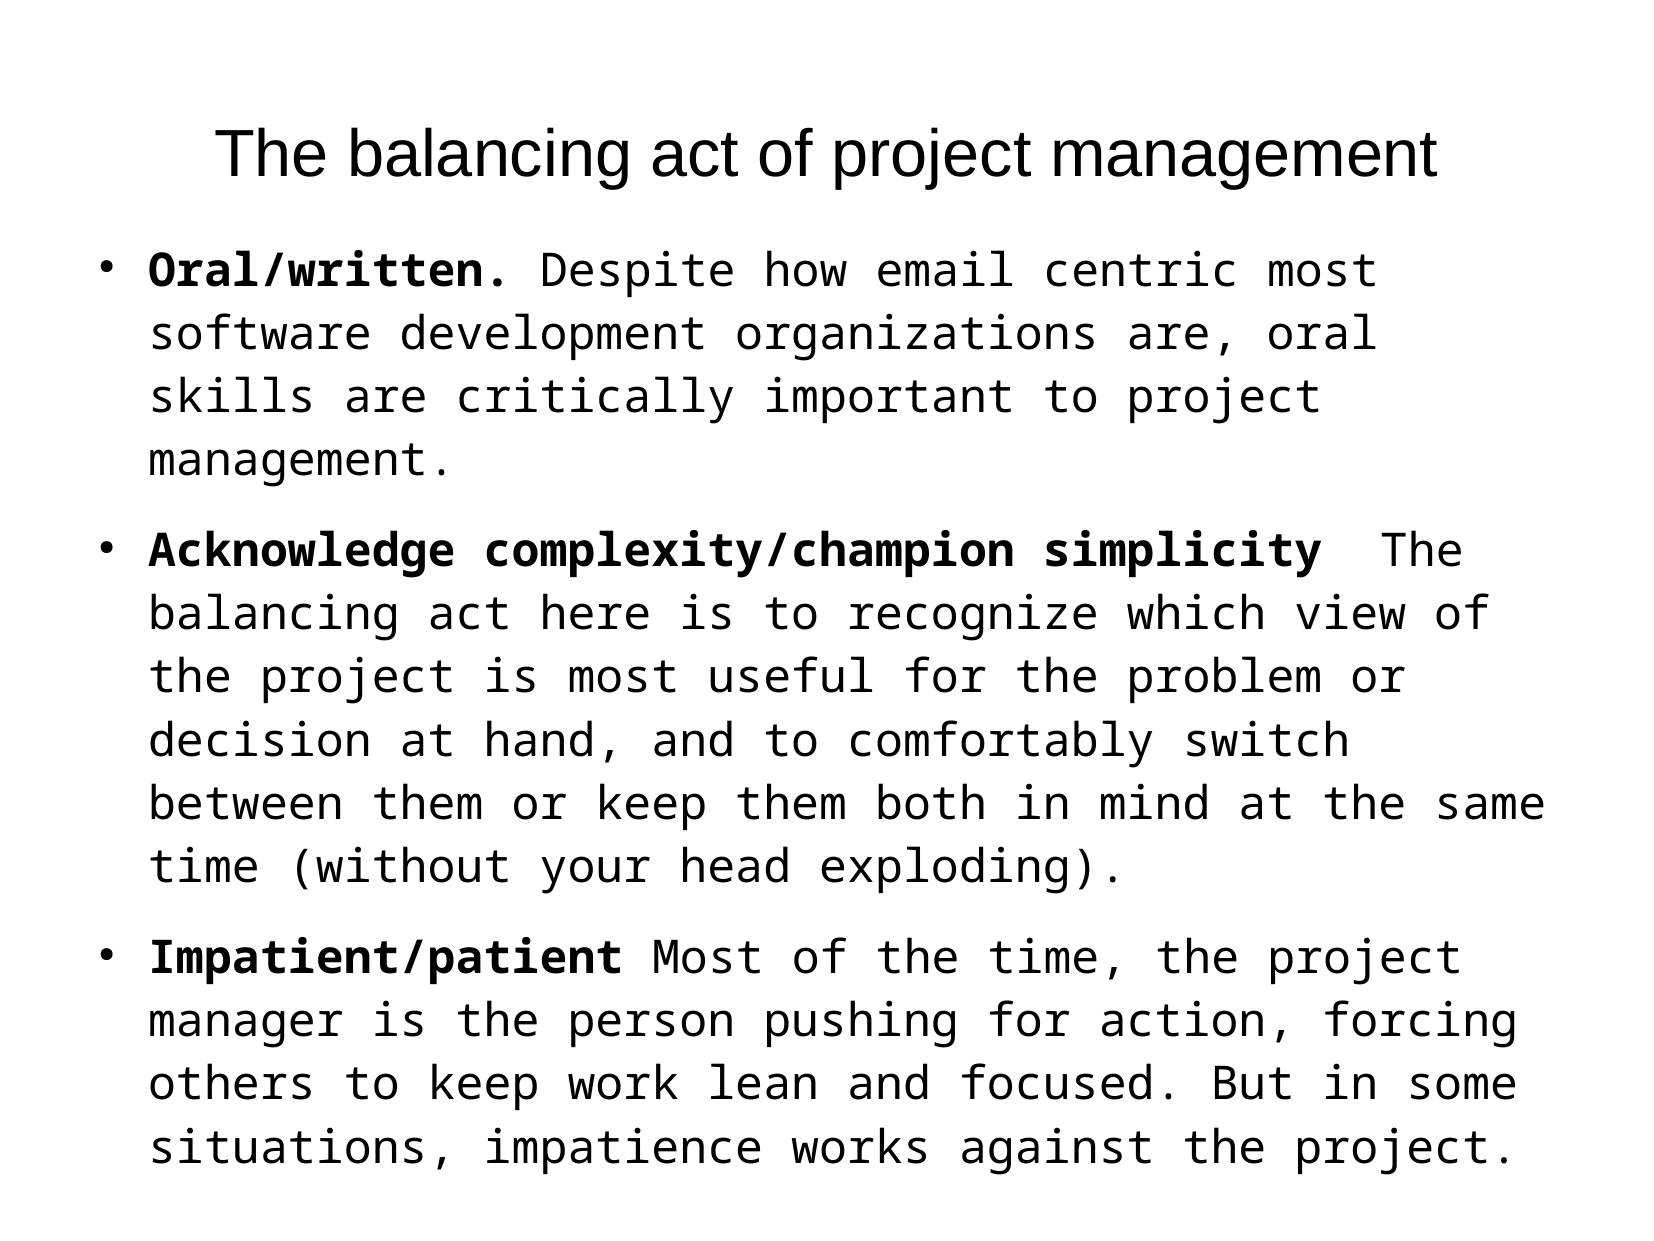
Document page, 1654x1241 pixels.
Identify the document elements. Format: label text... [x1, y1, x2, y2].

title The balancing act of project management [82, 49, 1571, 236]
list Oral/written. Despite how email centric most software development organizations are, oral skills are critically important to project management. Acknowledge complexity/champion simplicity The balancing act here is to recognize which view of the project is most useful for the problem or decision at hand, and to comfortably switch between them or keep them both in mind at the same time (without your head exploding). Impatient/patient Most of the time, the project manager is the person pushing for action, forcing others to keep work lean and focused. But in some situations, impatience works against the project. [82, 236, 1571, 1182]
